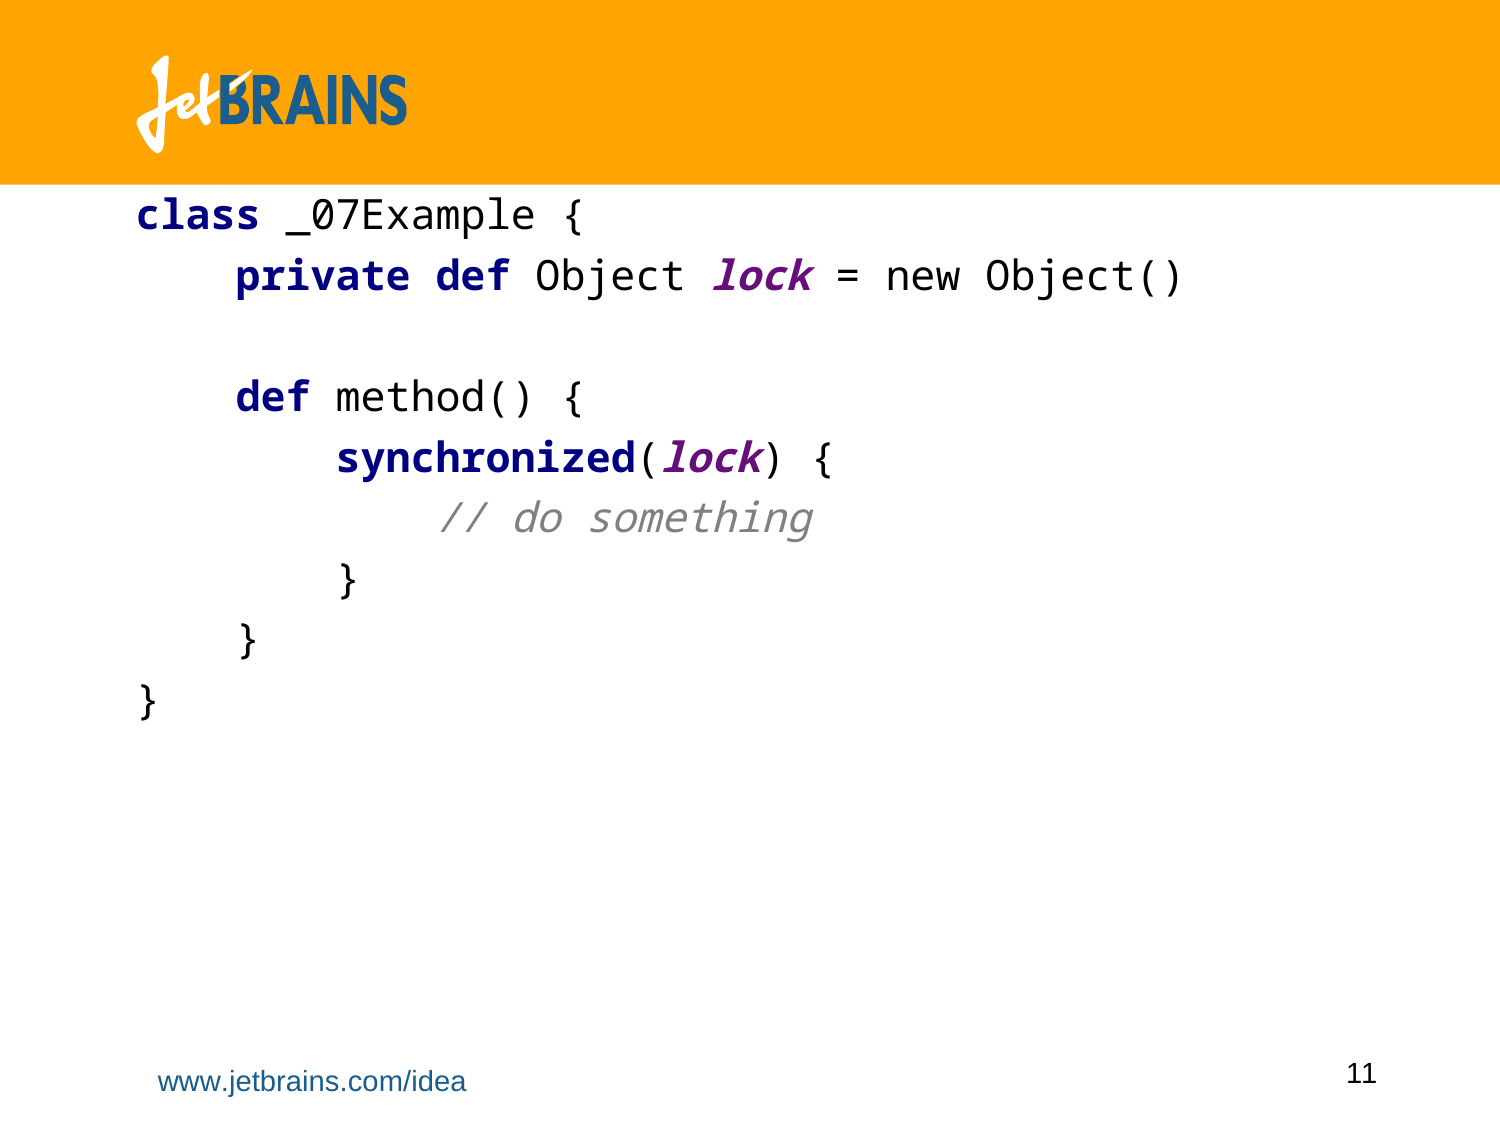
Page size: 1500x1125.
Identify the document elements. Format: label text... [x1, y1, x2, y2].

subtitle class _07Example { private def Object lock = new Object() def method() { synchronized(lock) { // do something } } } [135, 193, 1463, 1069]
